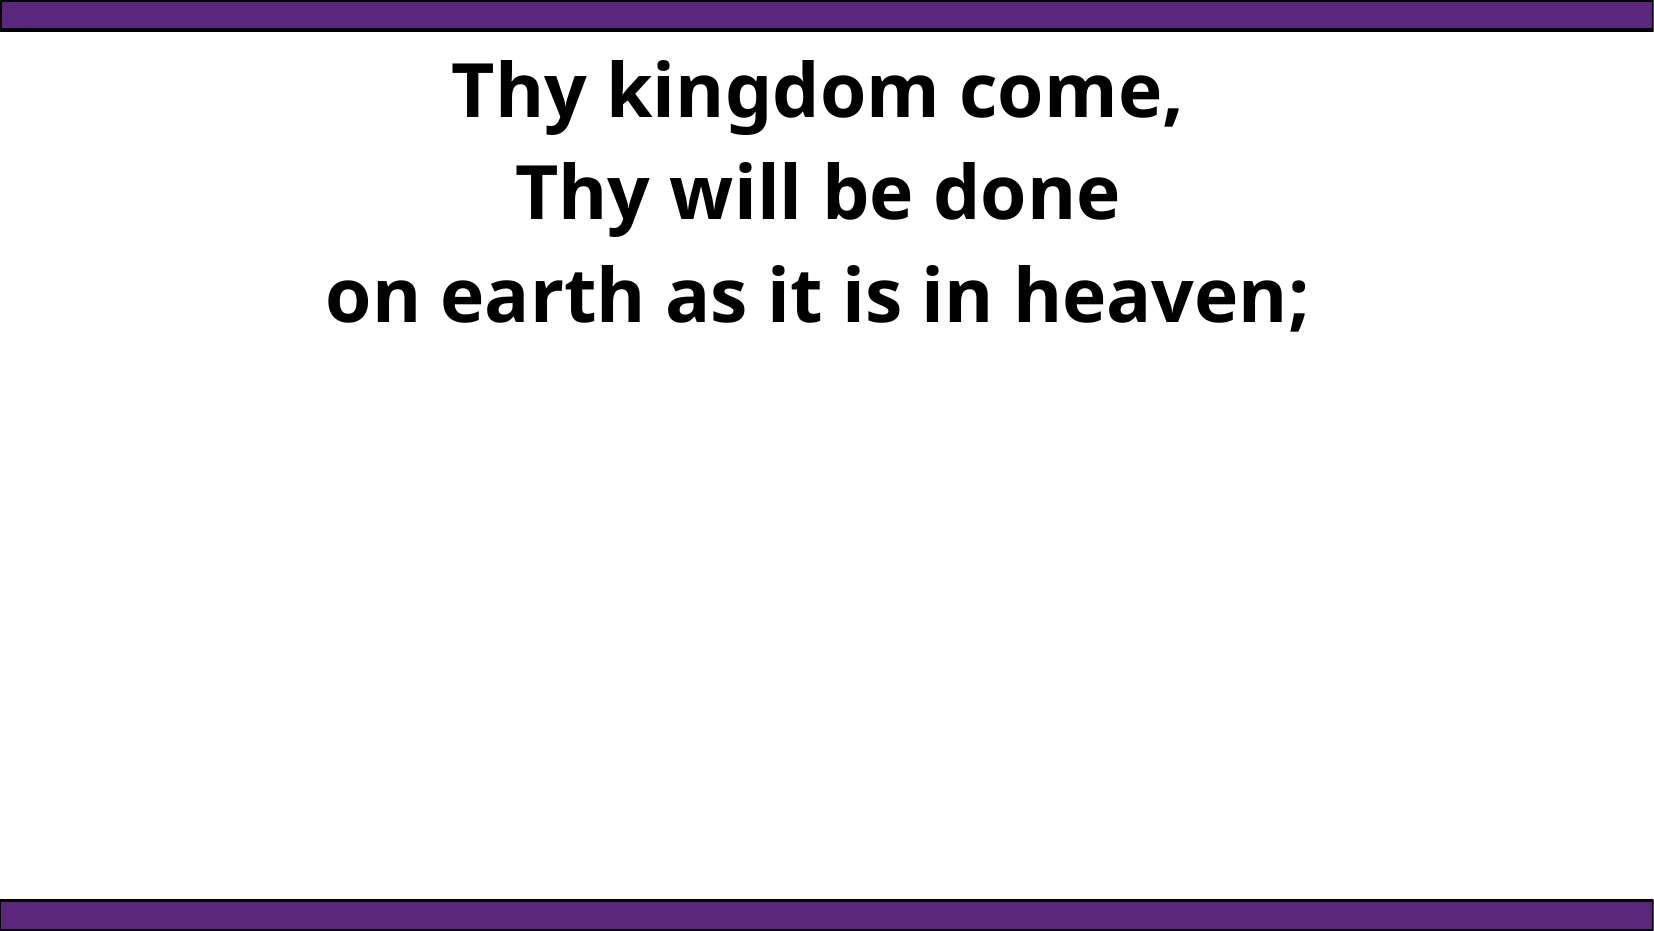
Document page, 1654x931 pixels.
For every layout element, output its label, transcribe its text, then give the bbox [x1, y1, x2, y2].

picture [0, 31, 1654, 900]
text_box [0, 0, 1654, 31]
text_box Thy kingdom come, Thy will be done on earth as it is in heaven; [60, 30, 1577, 345]
text_box [0, 900, 1654, 931]
